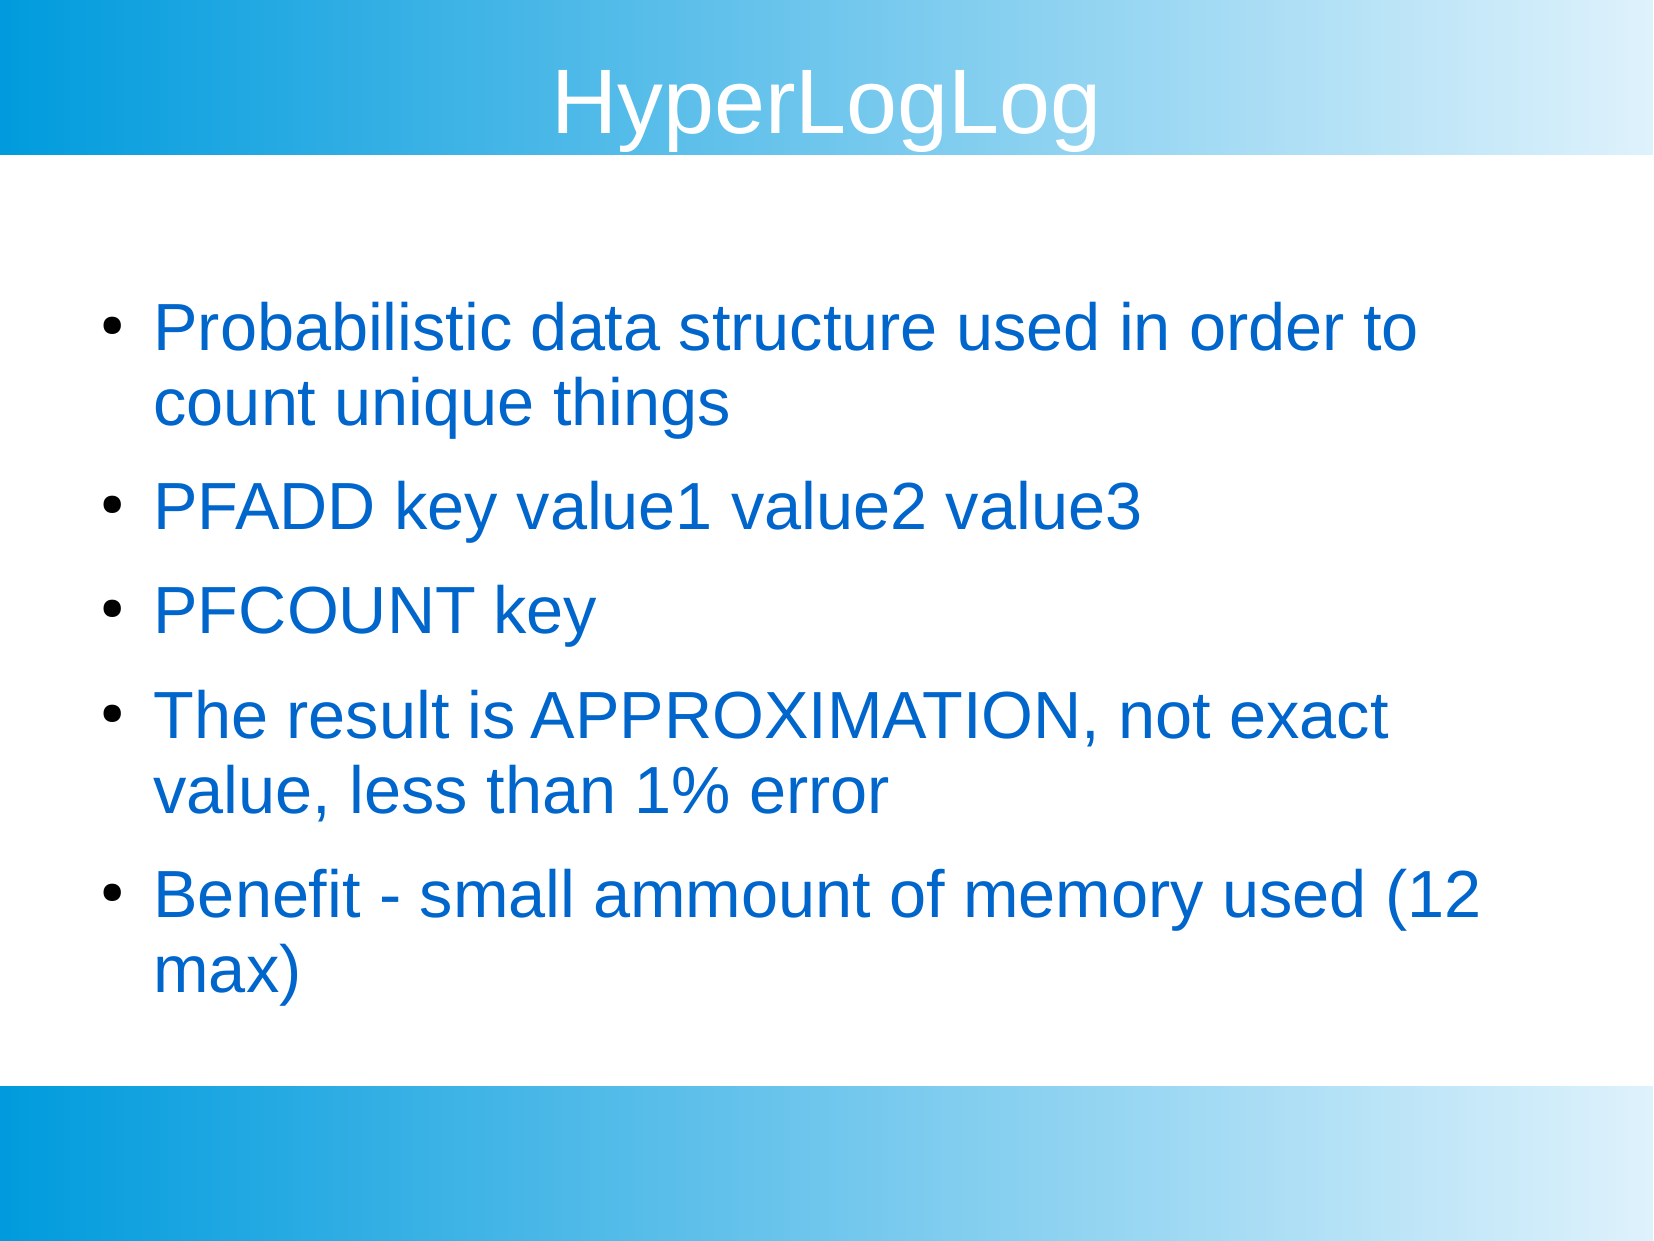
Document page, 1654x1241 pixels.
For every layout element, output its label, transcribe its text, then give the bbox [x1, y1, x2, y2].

list Probabilistic data structure used in order to count unique things PFADD key value1 value2 value3 PFCOUNT key The result is APPROXIMATION, not exact value, less than 1% error Benefit - small ammount of memory used (12 max) [82, 290, 1571, 1010]
title HyperLogLog [82, 49, 1571, 155]
